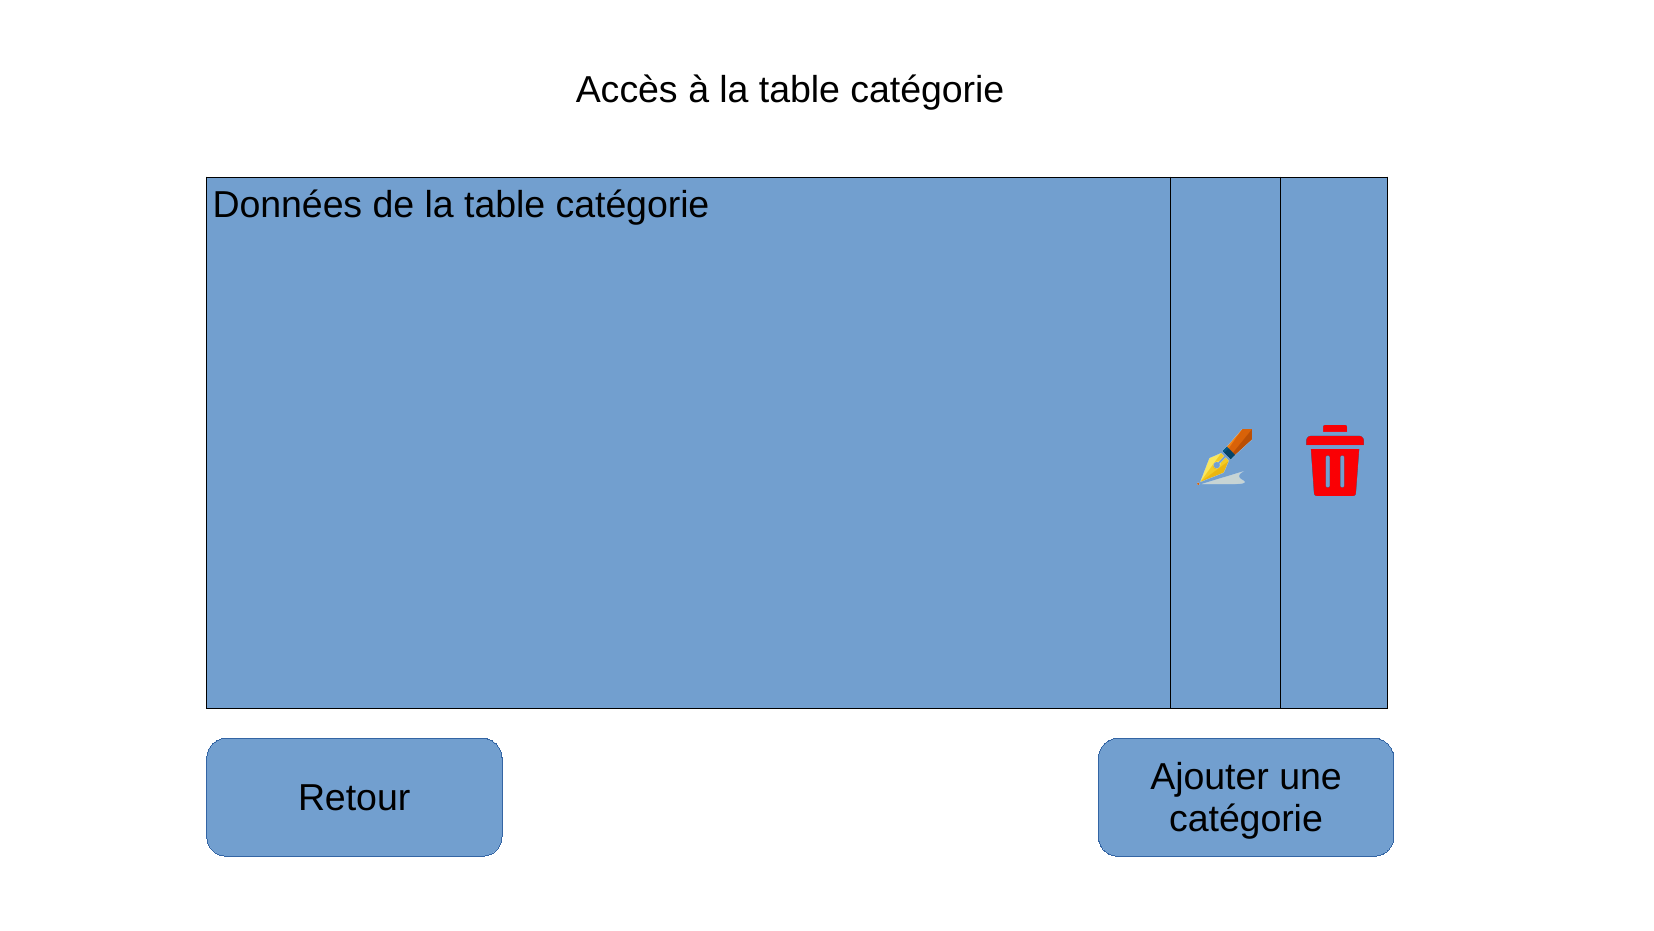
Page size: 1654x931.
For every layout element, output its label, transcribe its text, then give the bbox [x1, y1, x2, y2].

text_box Accès à la table catégorie [561, 61, 1020, 119]
picture [1299, 425, 1371, 496]
table_header [1281, 178, 1387, 708]
table_header [1171, 178, 1280, 708]
text_box Retour [206, 738, 503, 857]
picture [1197, 429, 1252, 485]
table_header Données de la table catégorie [207, 178, 1170, 708]
text_box Ajouter une catégorie [1098, 738, 1394, 857]
